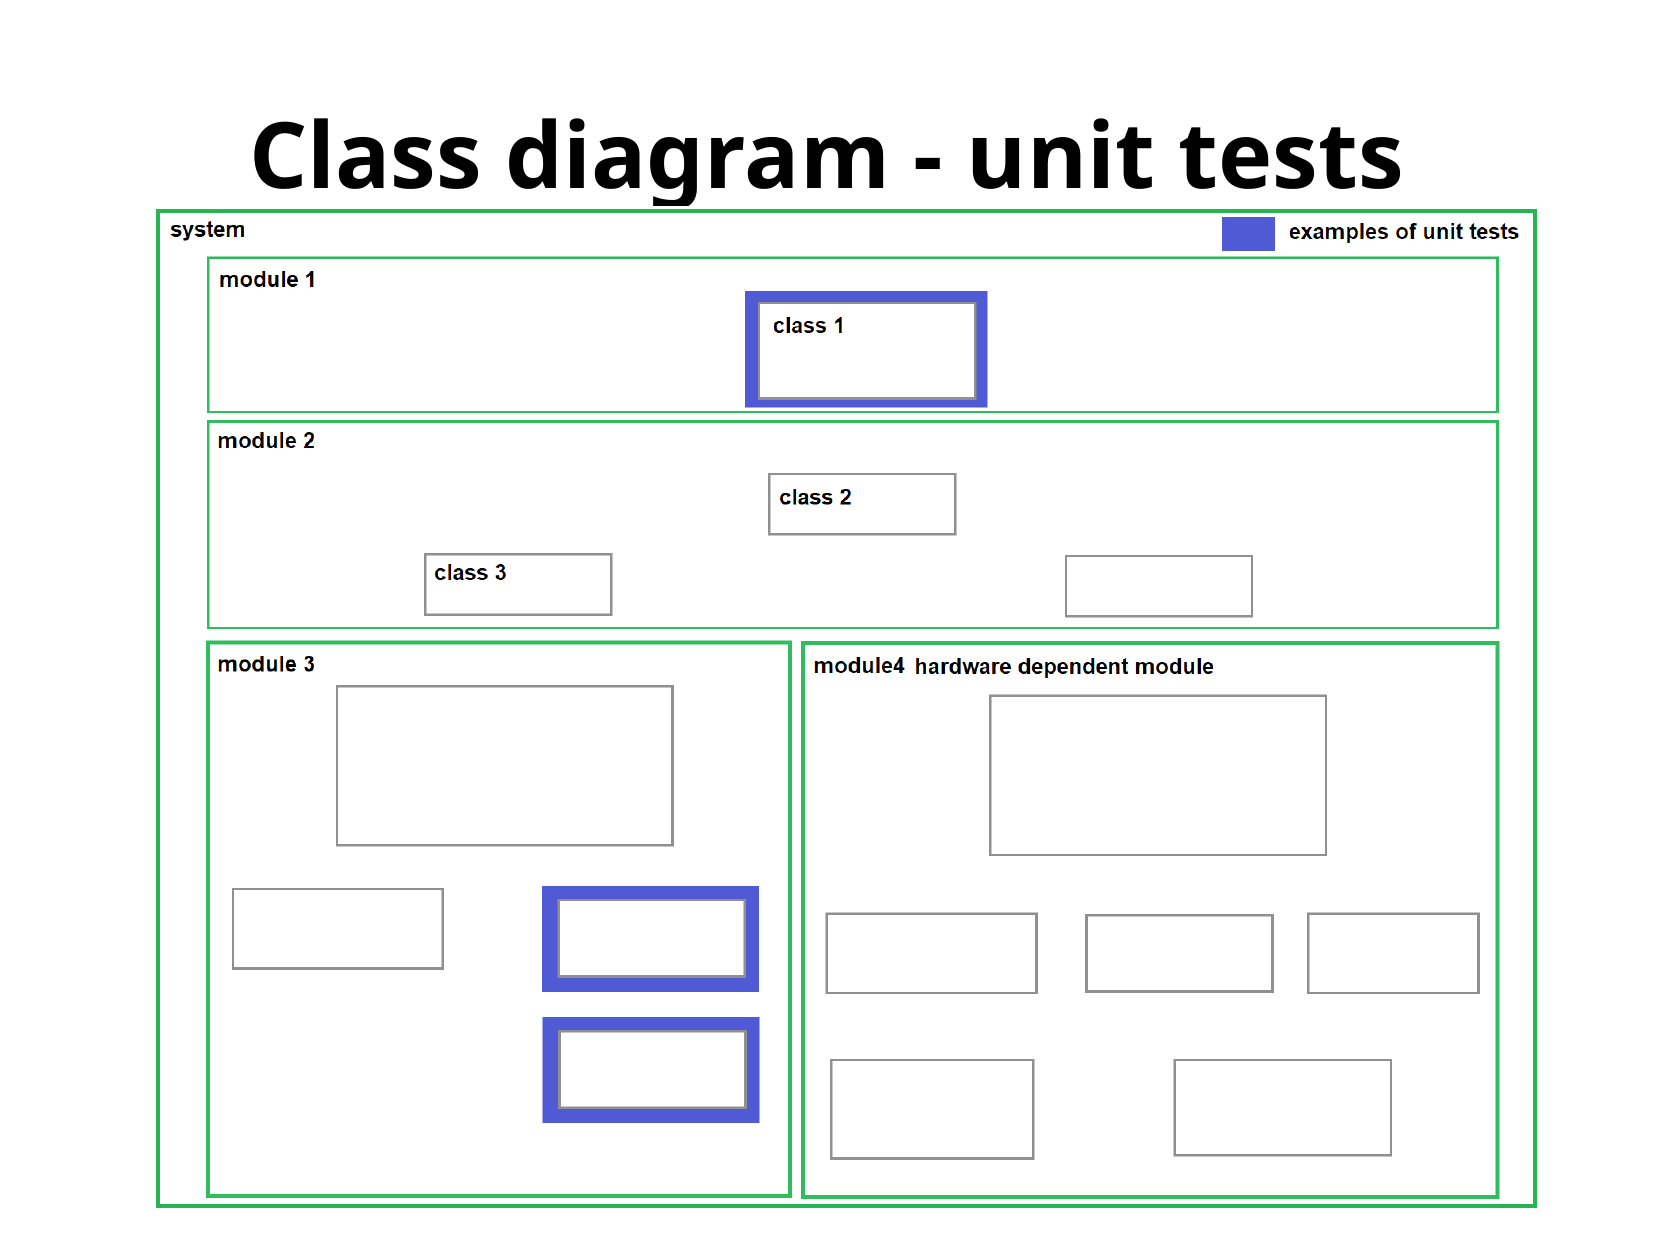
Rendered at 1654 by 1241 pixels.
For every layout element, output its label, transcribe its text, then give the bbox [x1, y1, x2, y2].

title Class diagram - unit tests [82, 49, 1571, 257]
picture [147, 206, 1546, 1211]
